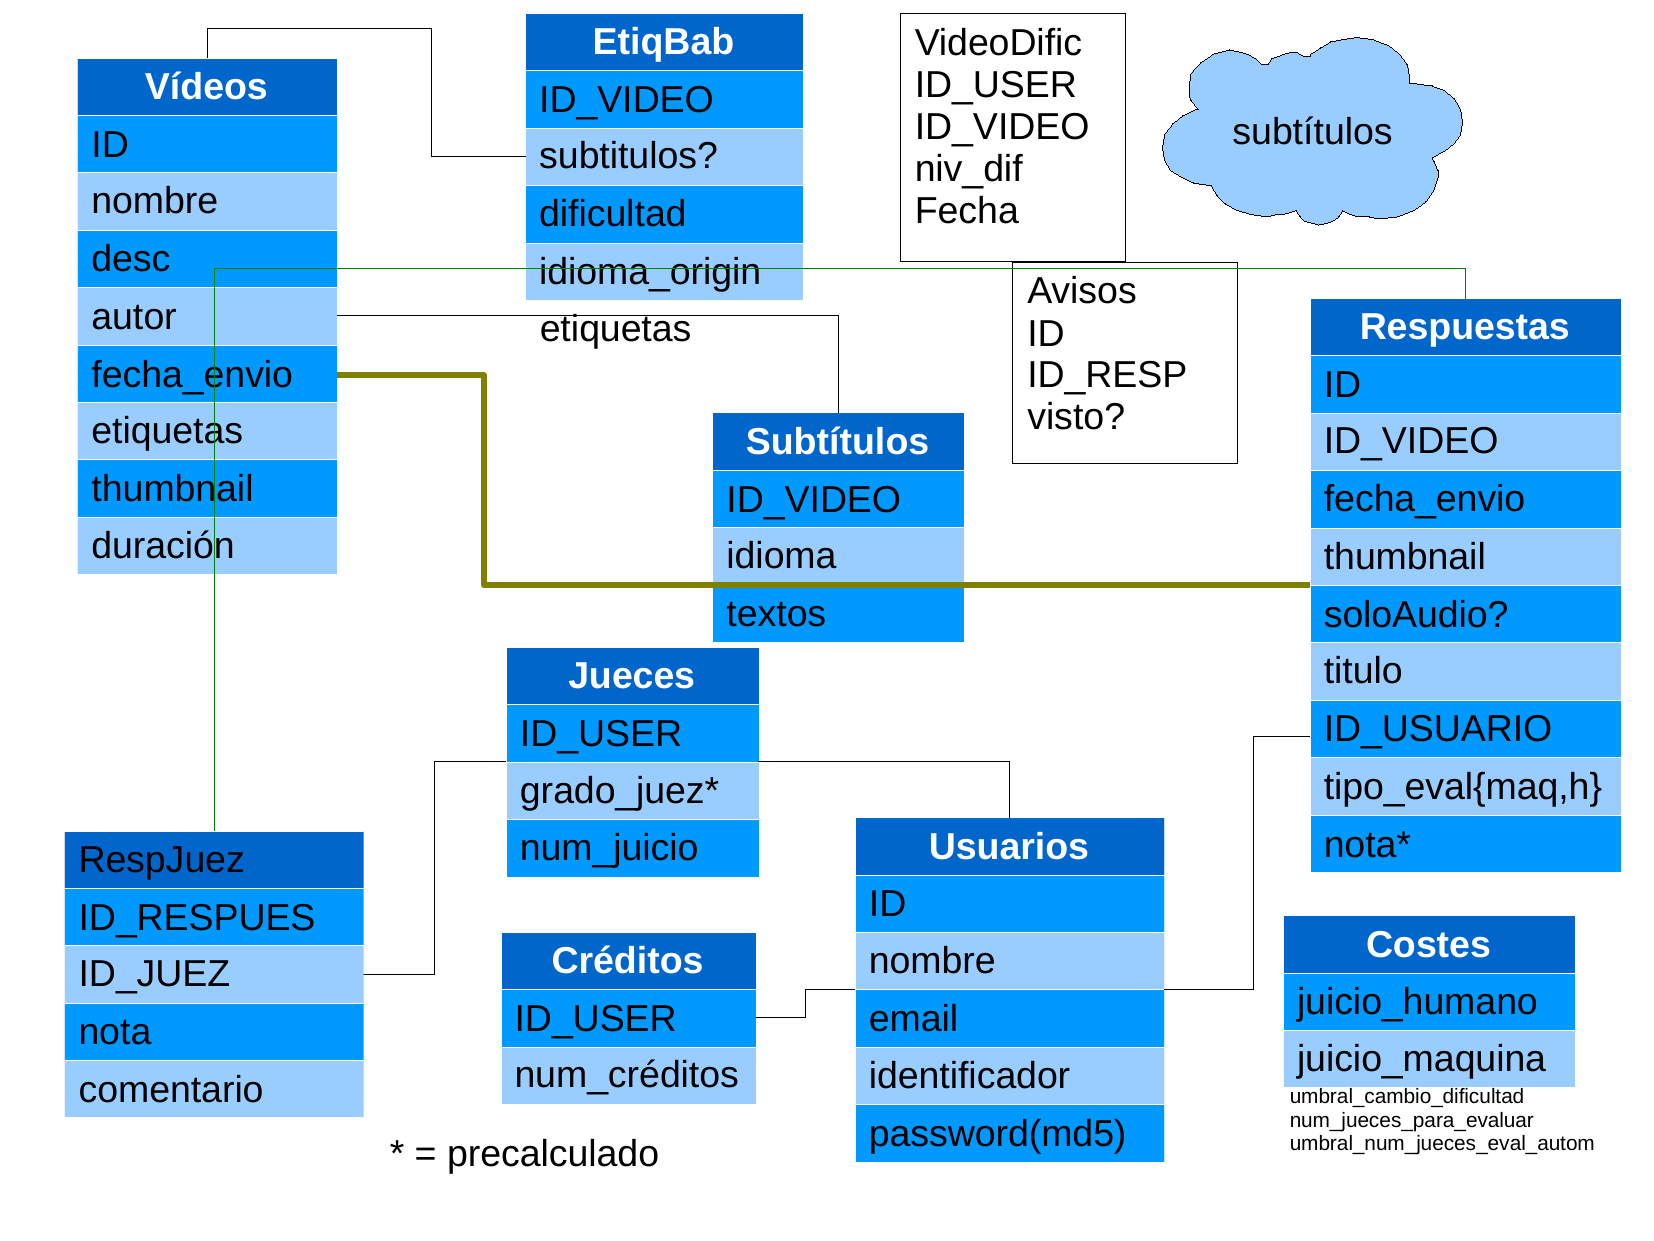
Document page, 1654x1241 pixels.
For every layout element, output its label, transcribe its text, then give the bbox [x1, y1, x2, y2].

picture [77, 57, 338, 575]
picture [854, 817, 1165, 1162]
picture [712, 412, 965, 582]
picture [1283, 915, 1576, 1077]
picture [525, 269, 804, 300]
picture [712, 588, 965, 643]
text_box Avisos ID ID_RESP visto? [1012, 269, 1238, 464]
picture [64, 830, 364, 1118]
text_box etiquetas [525, 300, 809, 362]
text_box * = precalculado [375, 1125, 1013, 1187]
picture [500, 931, 757, 1105]
text_box umbral_cambio_dificultad num_jueces_para_evaluar umbral_num_jueces_eval_autom [1275, 1077, 1613, 1171]
picture [505, 647, 759, 877]
picture [215, 269, 338, 575]
picture [525, 13, 804, 268]
picture [1309, 298, 1622, 873]
text_box Avisos ID ID_RESP visto? [1012, 262, 1238, 268]
text_box subtítulos [1162, 37, 1463, 226]
text_box VideoDific ID_USER ID_VIDEO niv_dif Fecha [900, 13, 1126, 262]
